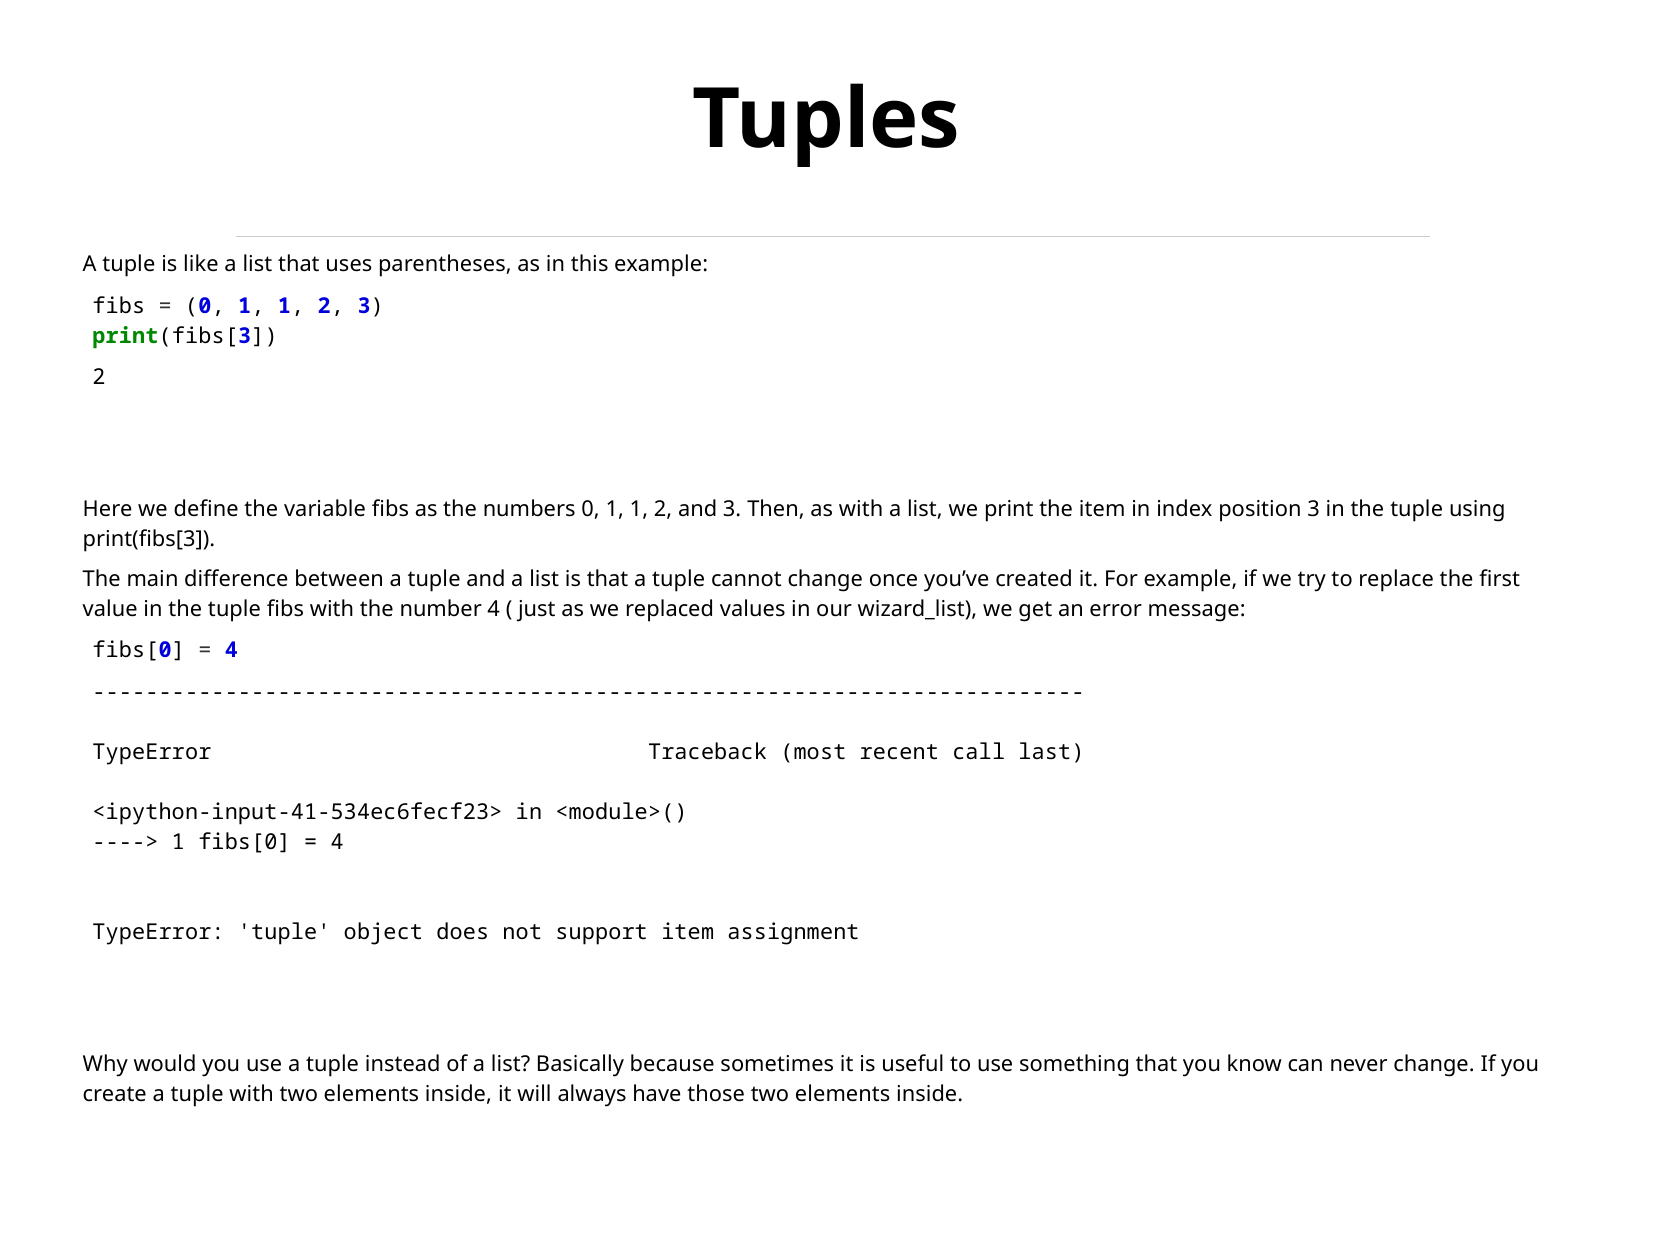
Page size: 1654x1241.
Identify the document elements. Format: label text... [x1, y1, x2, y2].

list A tuple is like a list that uses parentheses, as in this example: fibs = (0, 1, 1, 2, 3) print(fibs[3]) 2 Here we define the variable fibs as the numbers 0, 1, 1, 2, and 3. Then, as with a list, we print the item in index position 3 in the tuple using print(fibs[3]). The main difference between a tuple and a list is that a tuple cannot change once you’ve created it. For example, if we try to replace the first value in the tuple fibs with the number 4 ( just as we replaced values in our wizard_list), we get an error message: fibs[0] = 4 --------------------------------------------------------------------------- TypeError Traceback (most recent call last) <ipython-input-41-534ec6fecf23> in <module>() ----> 1 fibs[0] = 4 TypeError: 'tuple' object does not support item assignment Why would you use a tuple instead of a list? Basically because sometimes it is useful to use something that you know can never change. If you create a tuple with two elements inside, it will always have those two elements inside. [82, 248, 1571, 1111]
title Tuples [82, 11, 1571, 219]
